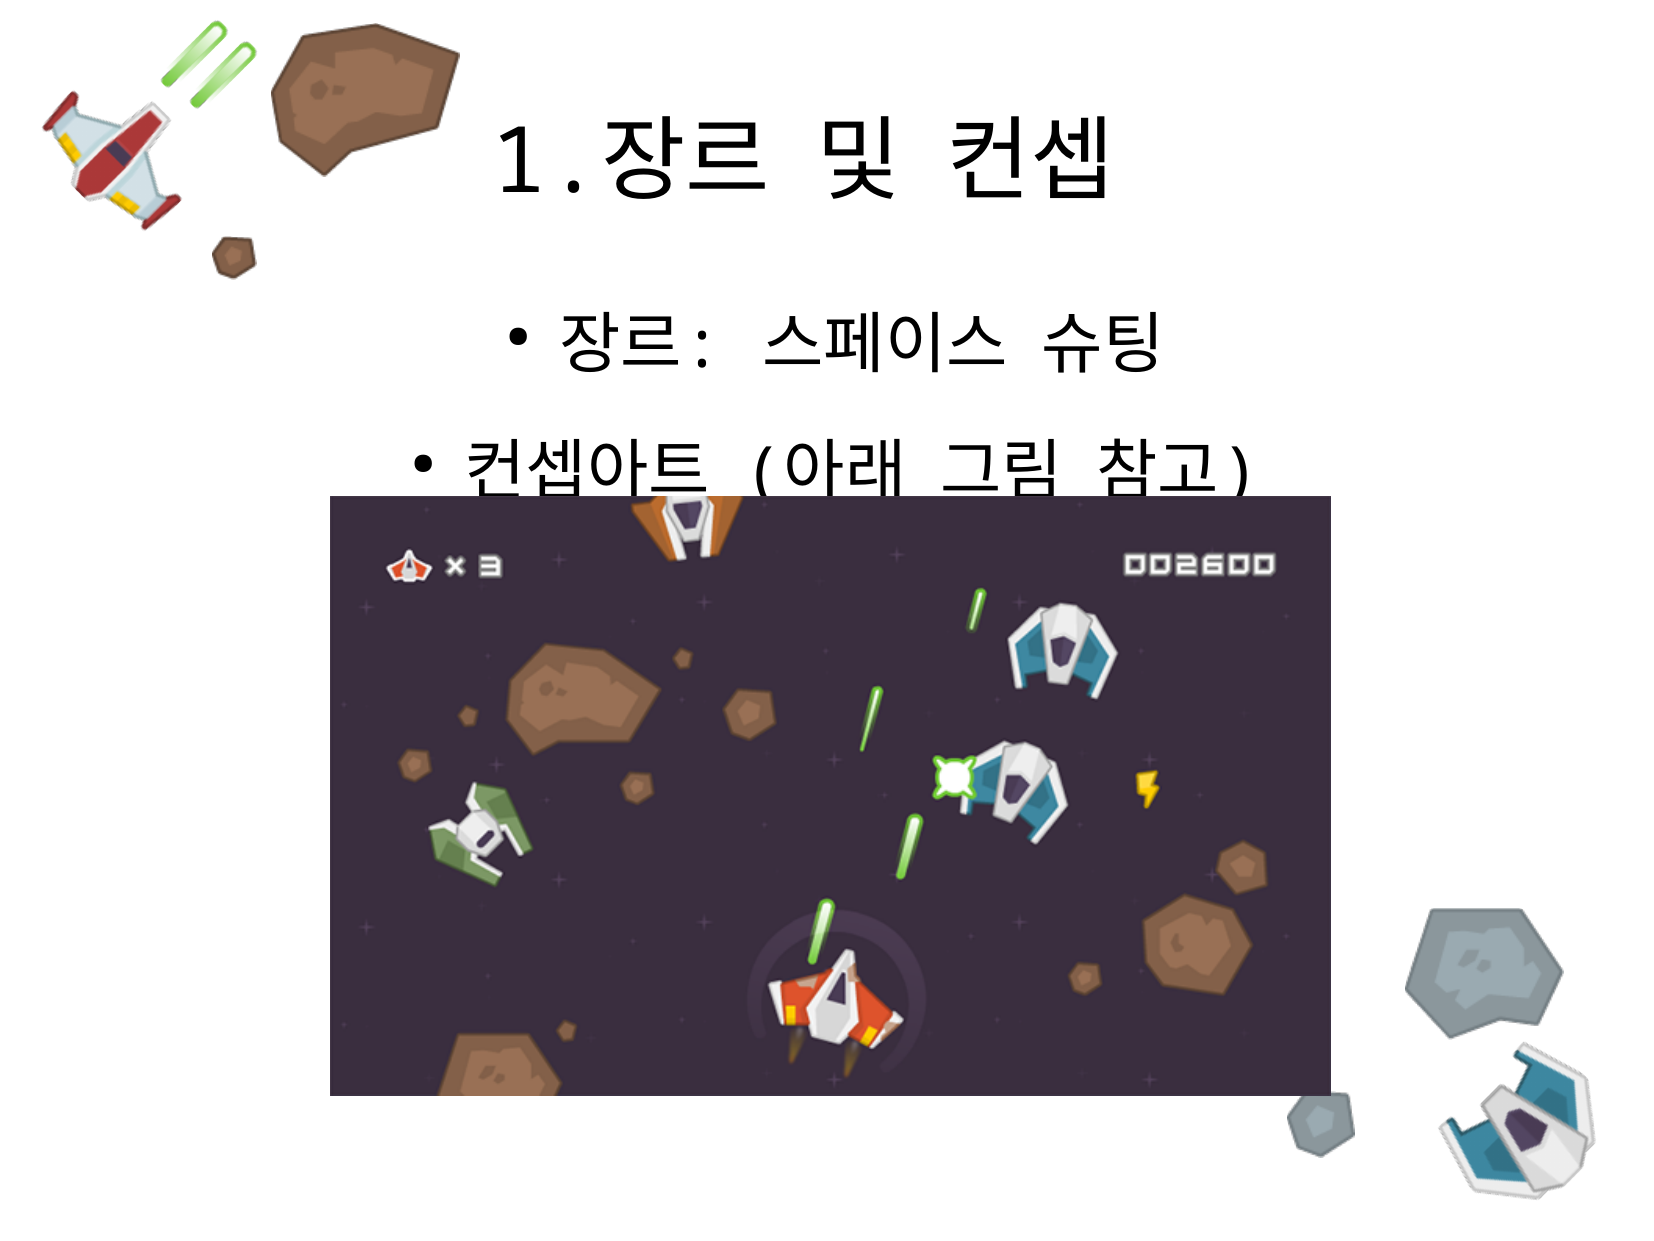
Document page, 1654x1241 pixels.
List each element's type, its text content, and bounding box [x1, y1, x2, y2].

picture [24, 55, 217, 249]
title 1.장르 및 컨셉 [82, 49, 1571, 257]
picture [156, 17, 231, 92]
picture [271, 23, 460, 177]
picture [1405, 908, 1630, 1235]
picture [330, 496, 1355, 1158]
picture [185, 38, 260, 113]
picture [212, 236, 257, 280]
list 장르: 스페이스 슈팅 컨셉아트 (아래 그림 참고) [82, 290, 1571, 1109]
